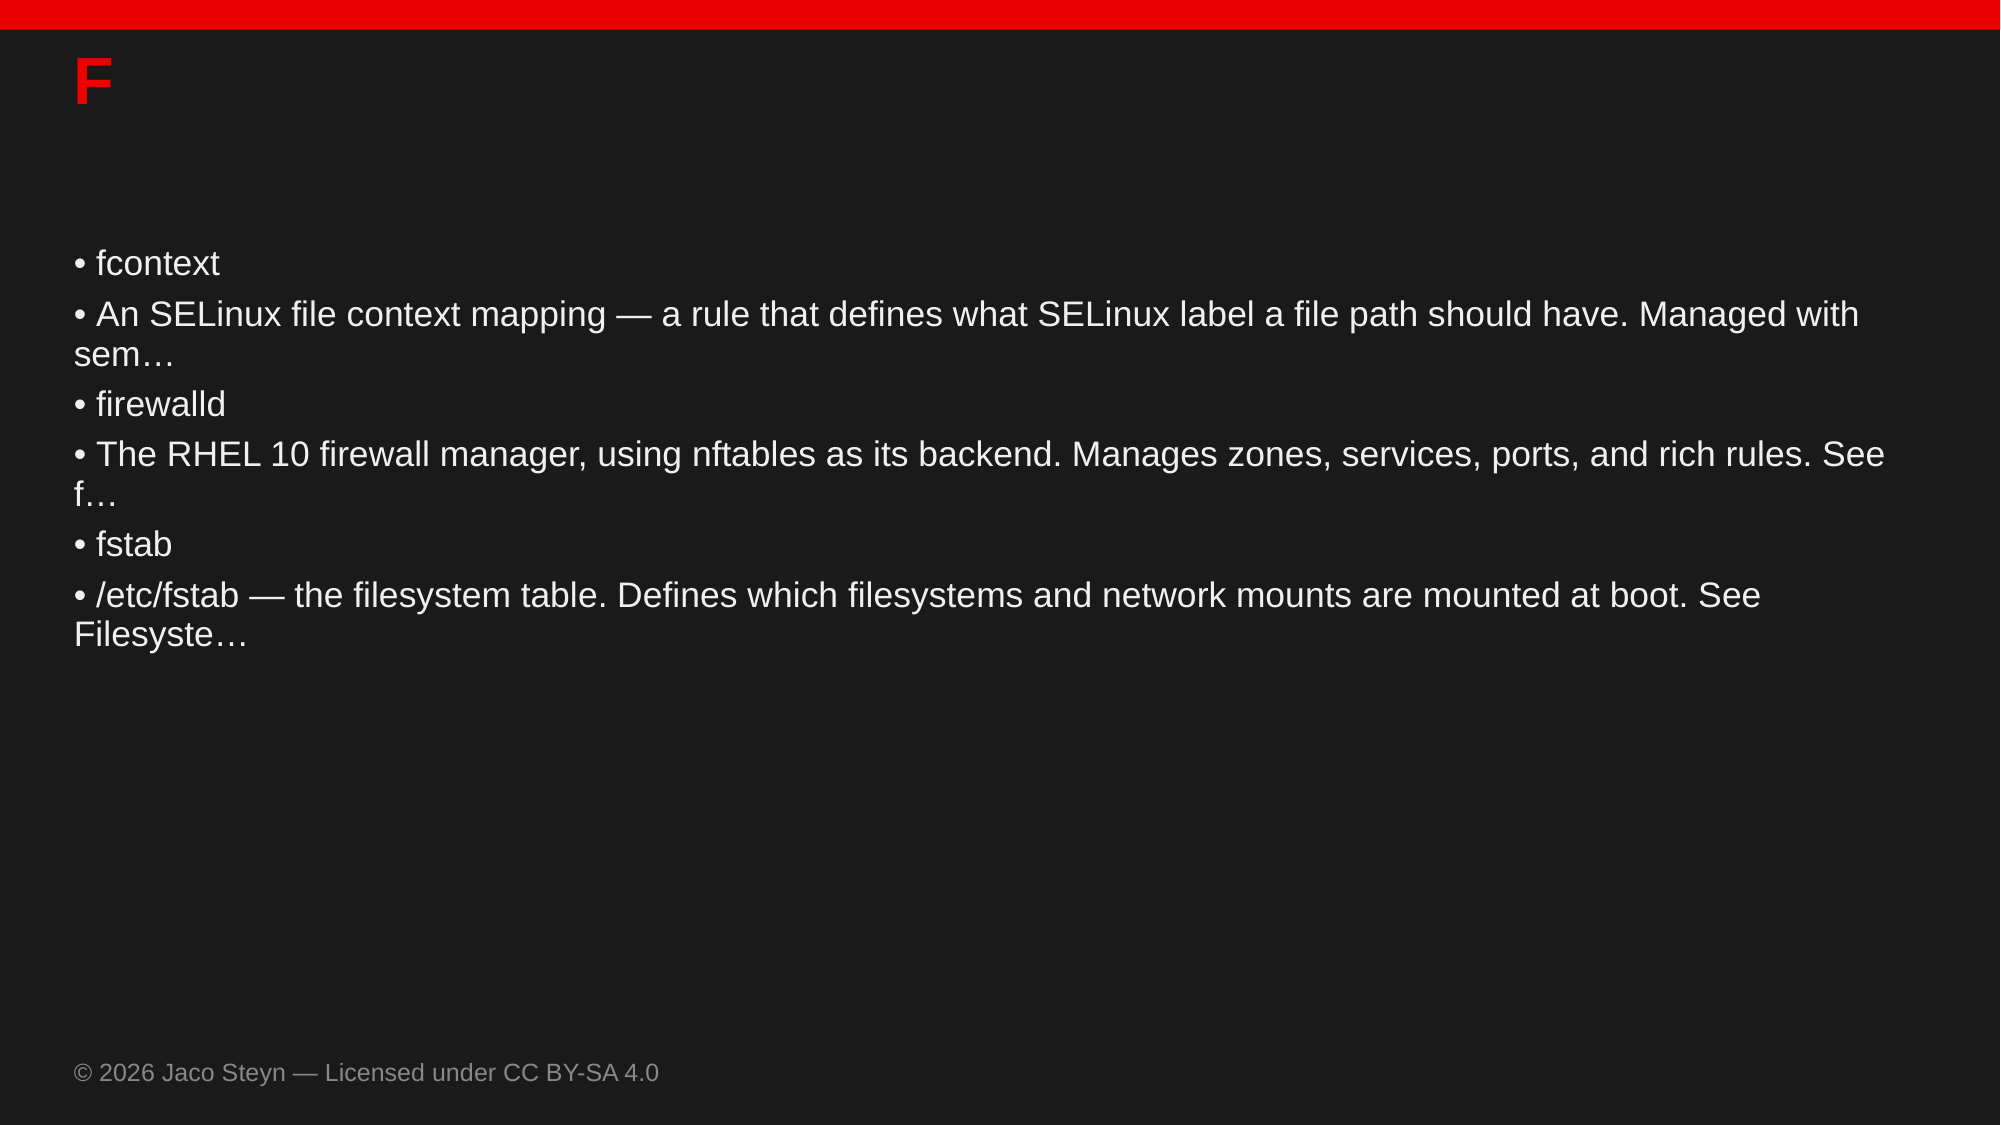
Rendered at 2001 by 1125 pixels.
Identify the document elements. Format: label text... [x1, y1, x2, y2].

text_box © 2026 Jaco Steyn — Licensed under CC BY-SA 4.0 [59, 1051, 1942, 1093]
text_box • fcontext • An SELinux file context mapping — a rule that defines what SELinux label a file path should have. Managed with sem… • firewalld • The RHEL 10 firewall manager, using nftables as its backend. Manages zones, services, ports, and rich rules. See f… • fstab • /etc/fstab — the filesystem table. Defines which filesystems and network mounts are mounted at boot. See Filesyste… [59, 236, 1942, 1037]
text_box F [59, 36, 1942, 208]
text_box [0, 0, 2001, 30]
